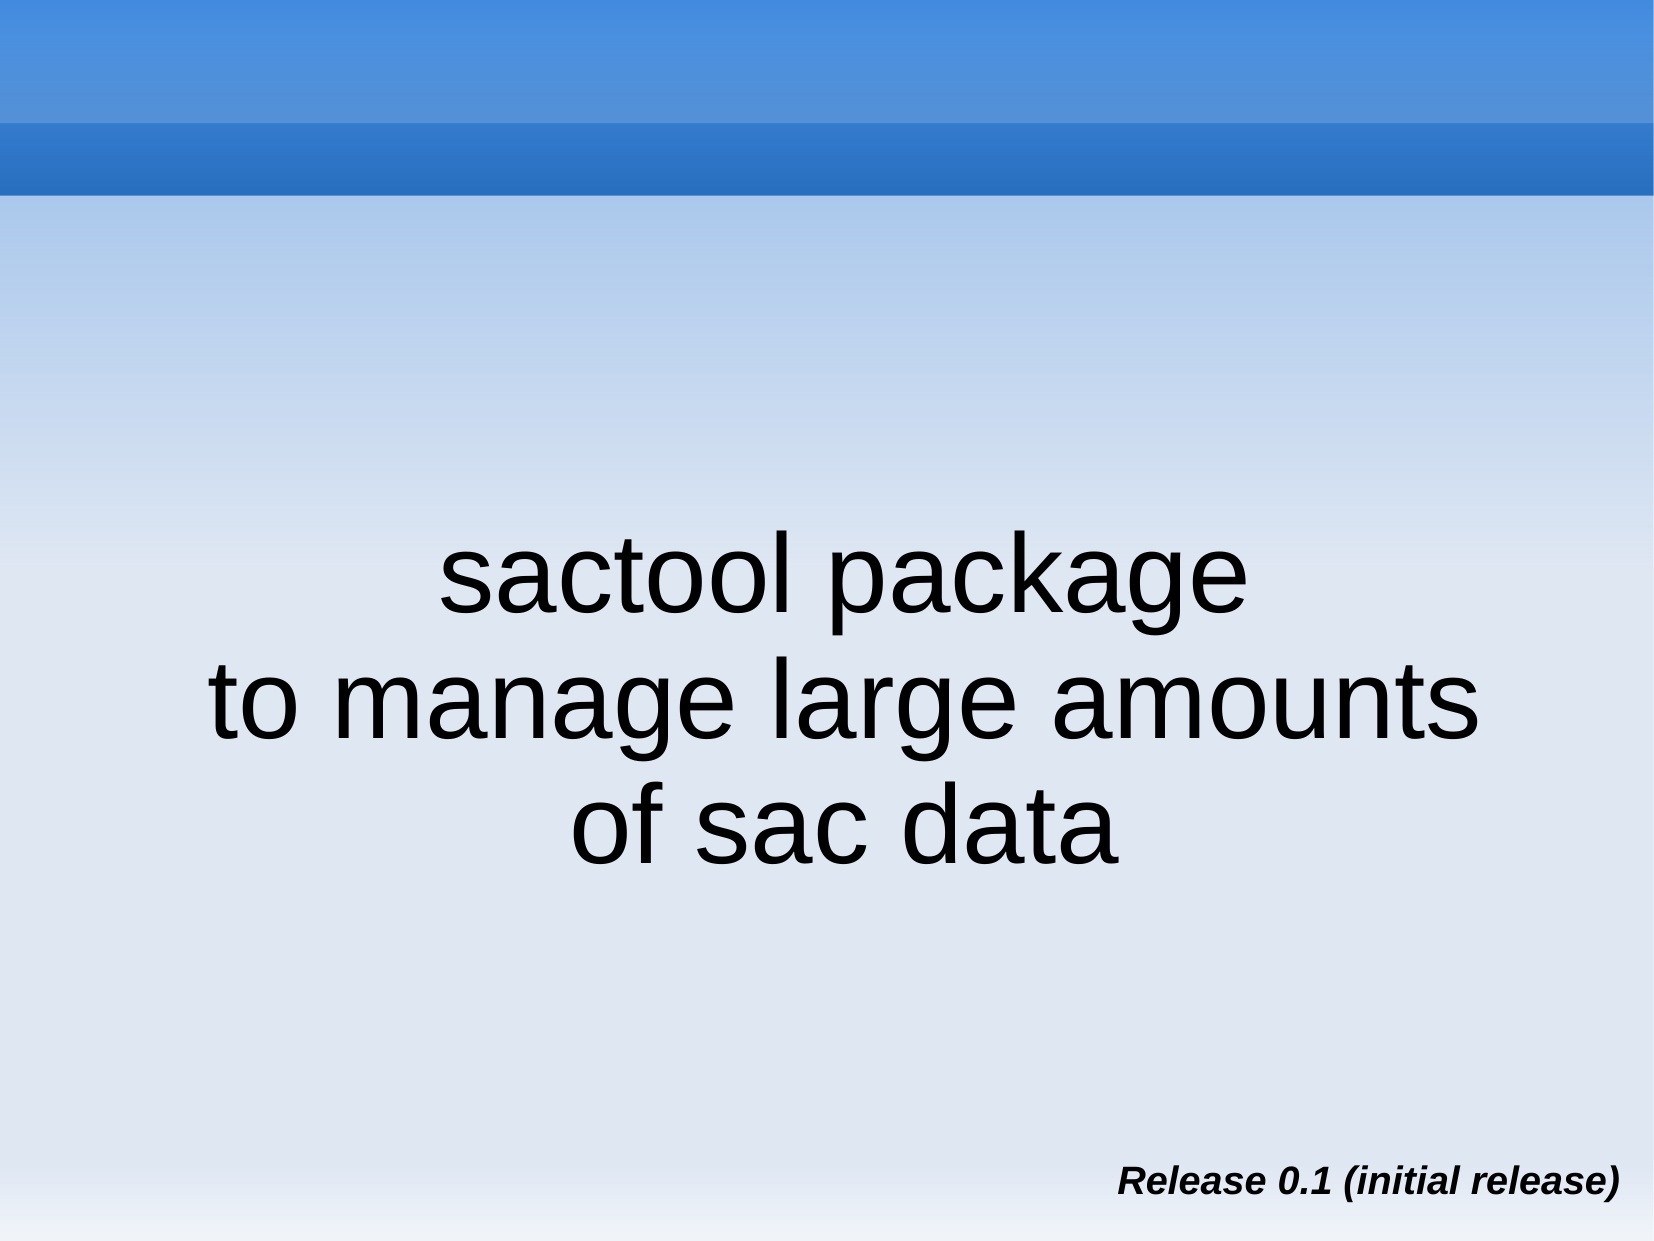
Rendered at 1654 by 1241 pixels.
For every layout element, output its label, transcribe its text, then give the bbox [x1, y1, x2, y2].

text_box Release 0.1 (initial release) [838, 1151, 1636, 1211]
text_box sactool package to manage large amounts of sac data [82, 290, 1571, 1109]
picture [0, 0, 1654, 1241]
